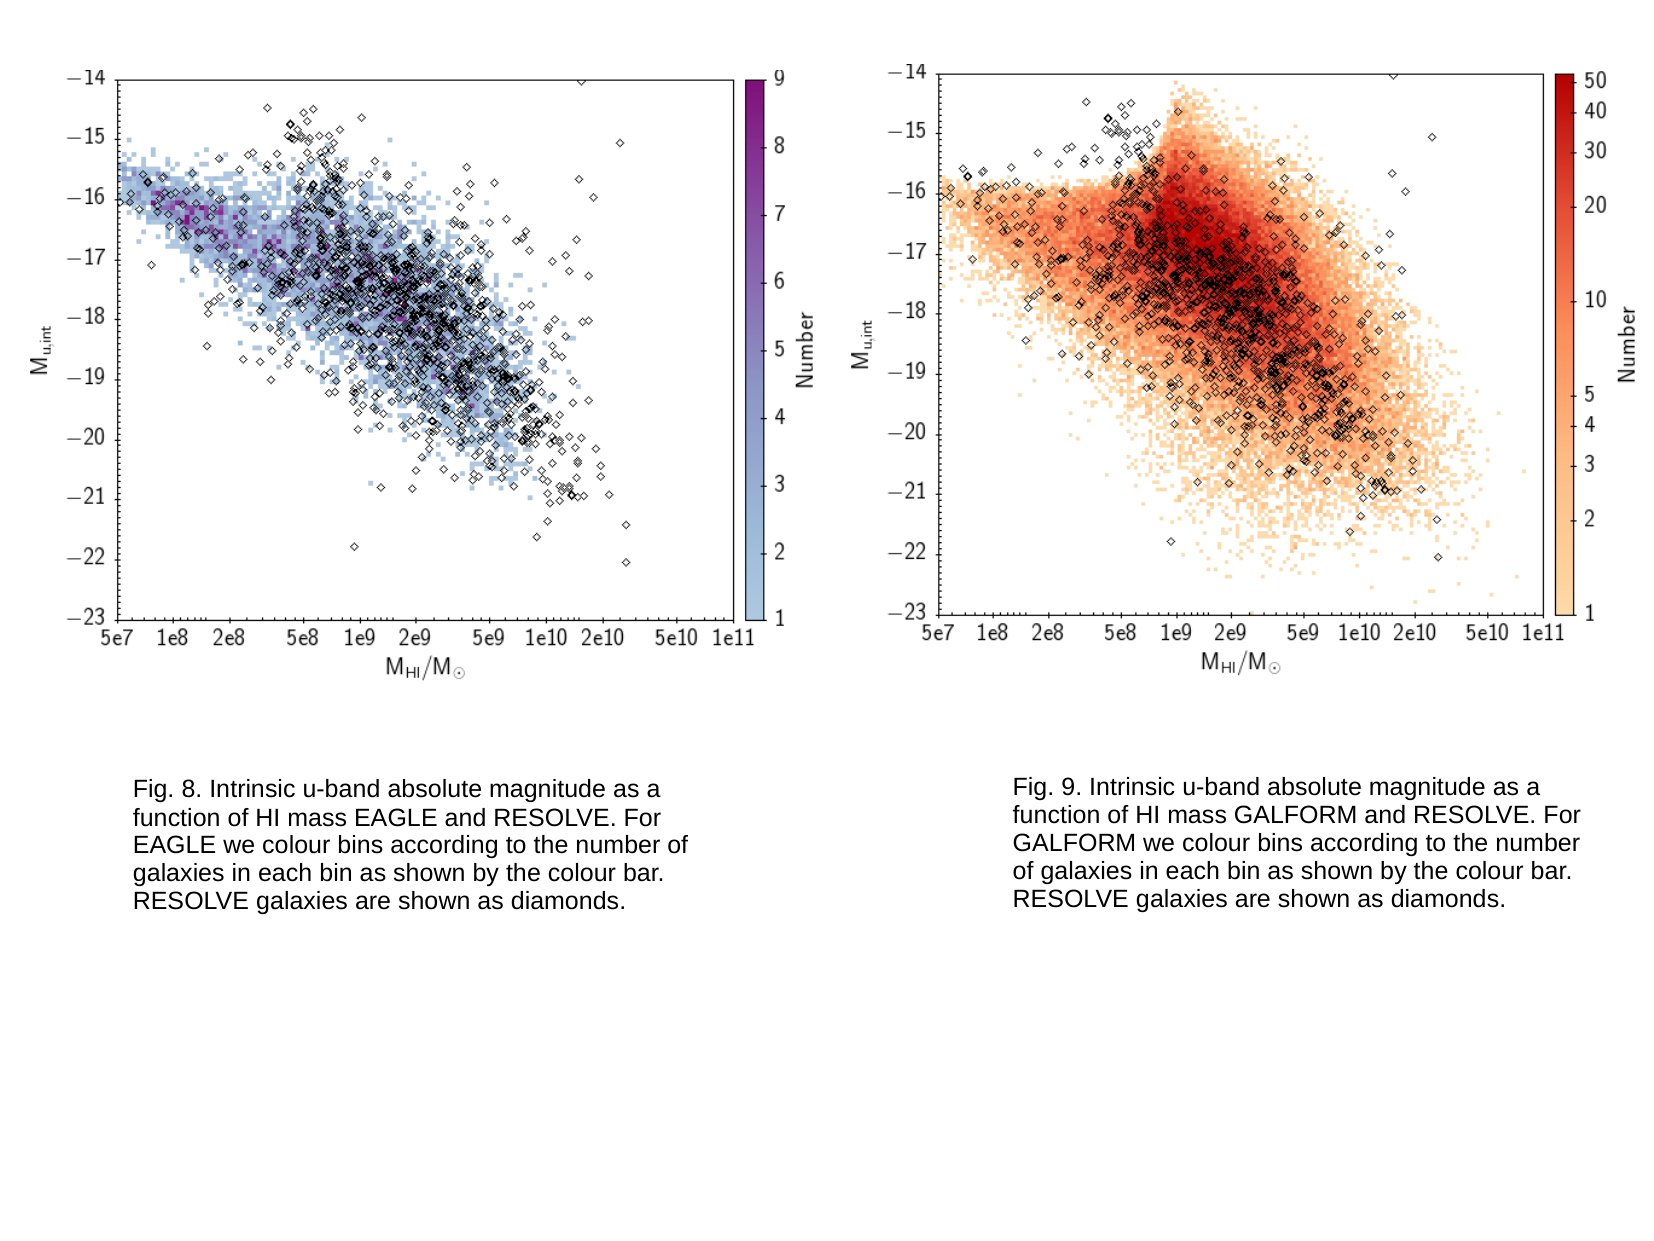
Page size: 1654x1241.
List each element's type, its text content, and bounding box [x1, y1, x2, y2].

text_box Fig. 9. Intrinsic u-band absolute magnitude as a function of HI mass GALFORM and RESOLVE. For GALFORM we colour bins according to the number of galaxies in each bin as shown by the colour bar. RESOLVE galaxies are shown as diamonds. [998, 765, 1601, 922]
text_box Fig. 8. Intrinsic u-band absolute magnitude as a function of HI mass EAGLE and RESOLVE. For EAGLE we colour bins according to the number of galaxies in each bin as shown by the colour bar. RESOLVE galaxies are shown as diamonds. [118, 767, 721, 924]
picture [850, 64, 1636, 679]
picture [29, 70, 814, 684]
